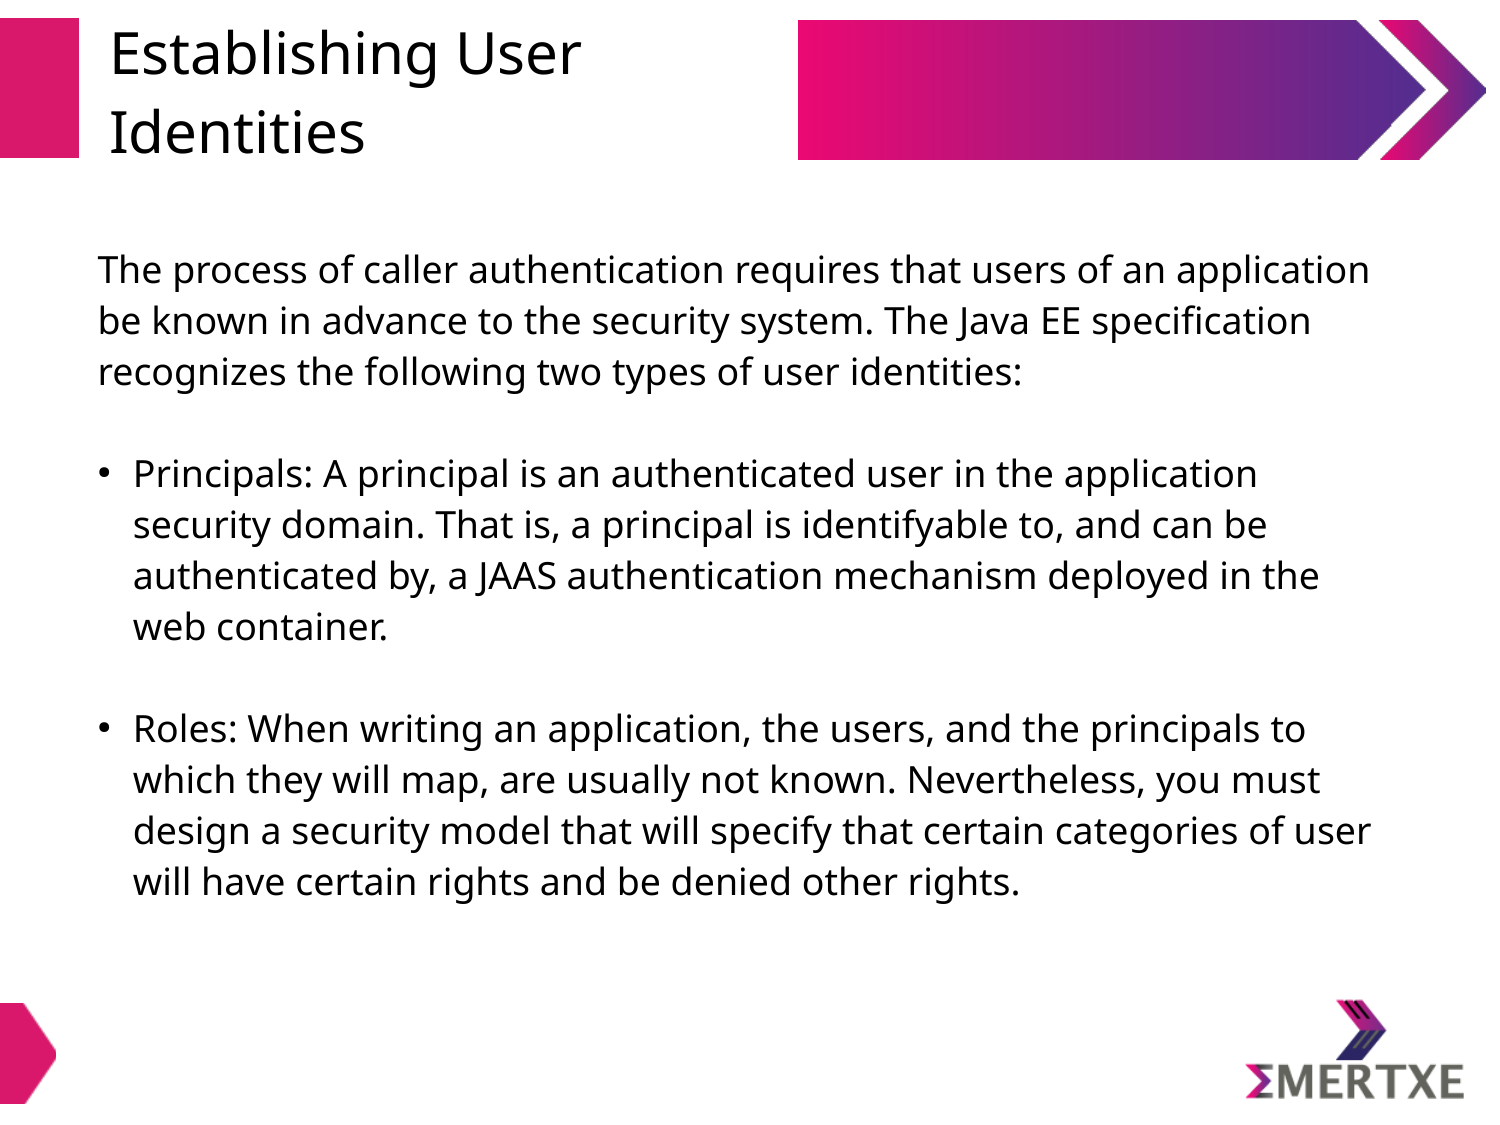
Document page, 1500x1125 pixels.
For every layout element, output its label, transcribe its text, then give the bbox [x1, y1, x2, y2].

picture [1245, 996, 1465, 1099]
picture [798, 20, 1486, 160]
text_box Establishing User Identities [94, 5, 792, 156]
text_box The process of caller authentication requires that users of an application be known in advance to the security system. The Java EE specification recognizes the following two types of user identities: Principals: A principal is an authenticated user in the application security domain. That is, a principal is identifyable to, and can be authenticated by, a JAAS authentication mechanism deployed in the web container. Roles: When writing an application, the users, and the principals to which they will map, are usually not known. Nevertheless, you must design a security model that will specify that certain categories of user will have certain rights and be denied other rights. [82, 236, 1418, 911]
